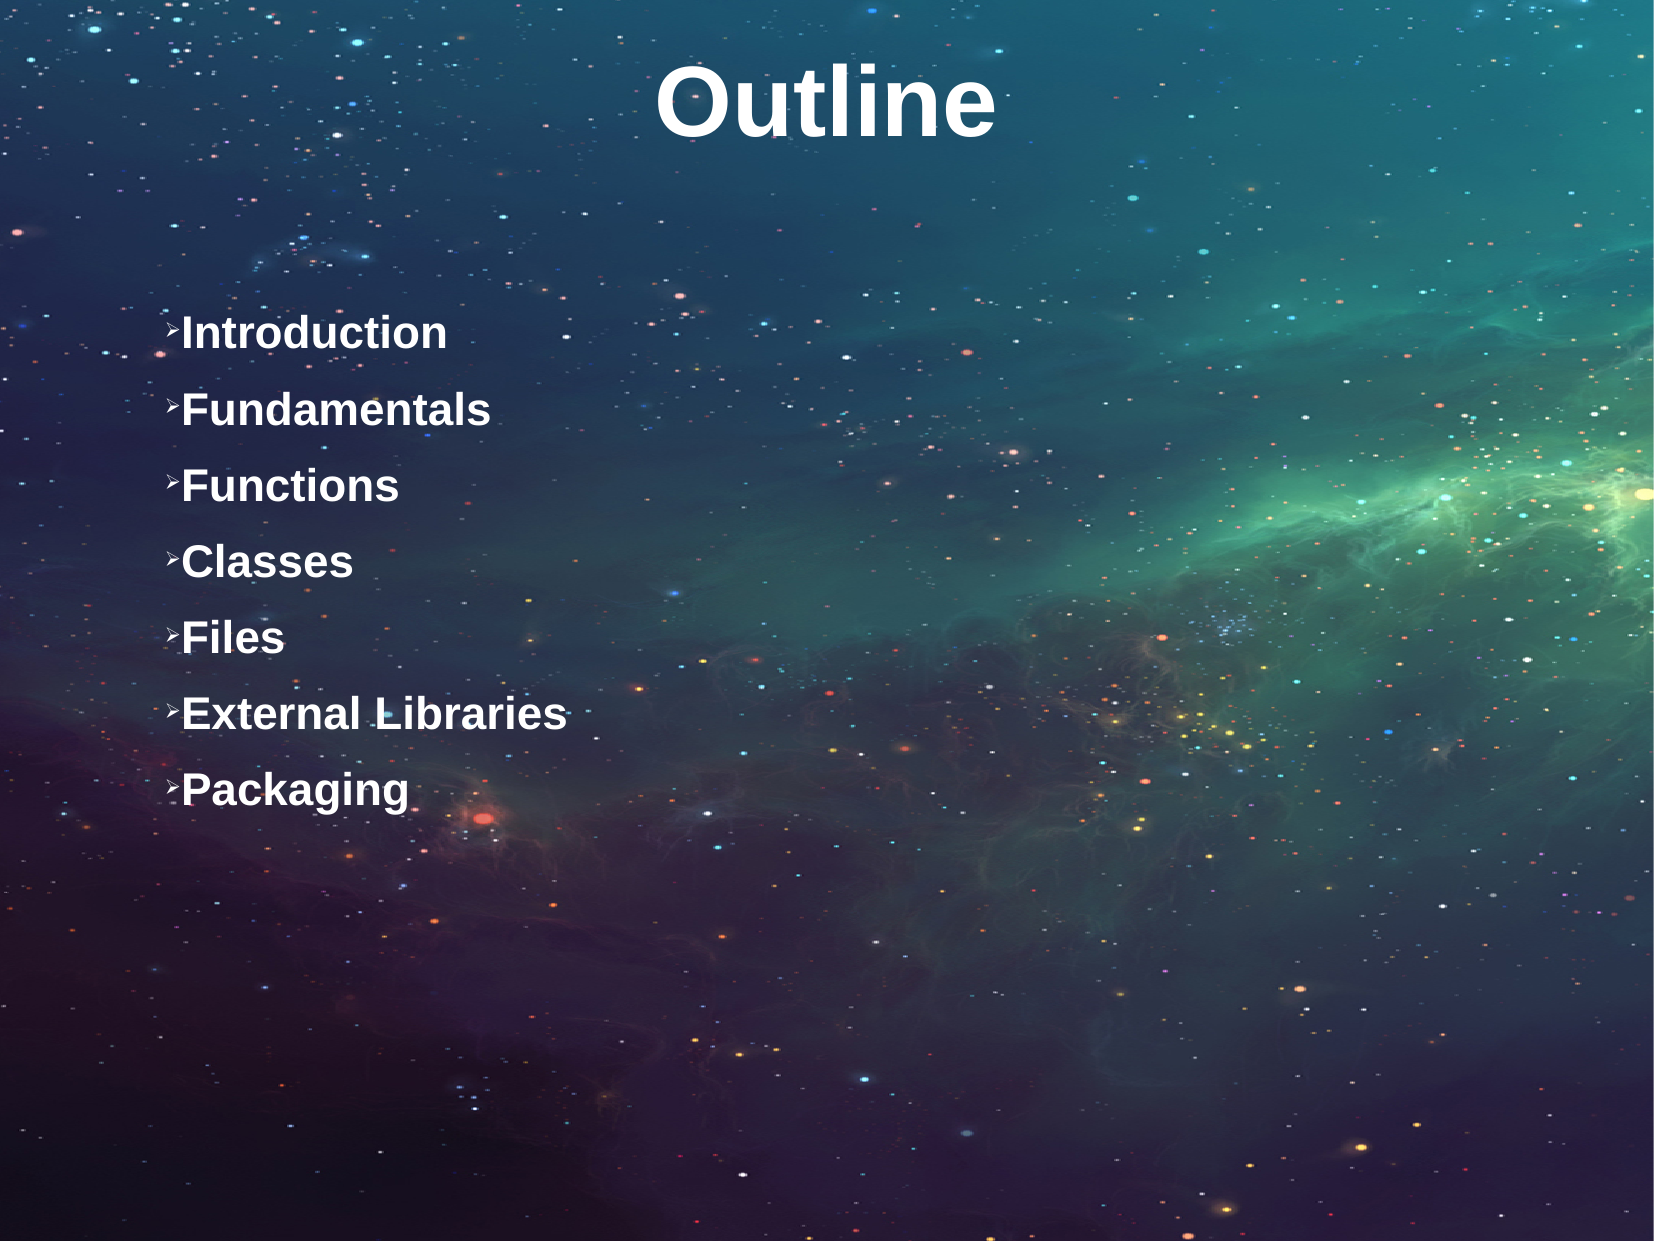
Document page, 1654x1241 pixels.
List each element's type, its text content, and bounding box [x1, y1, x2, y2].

picture [0, 0, 1654, 1241]
text_box Introduction Fundamentals Functions Classes Files External Libraries Packaging [150, 300, 1186, 1201]
text_box Outline [639, 38, 1021, 166]
